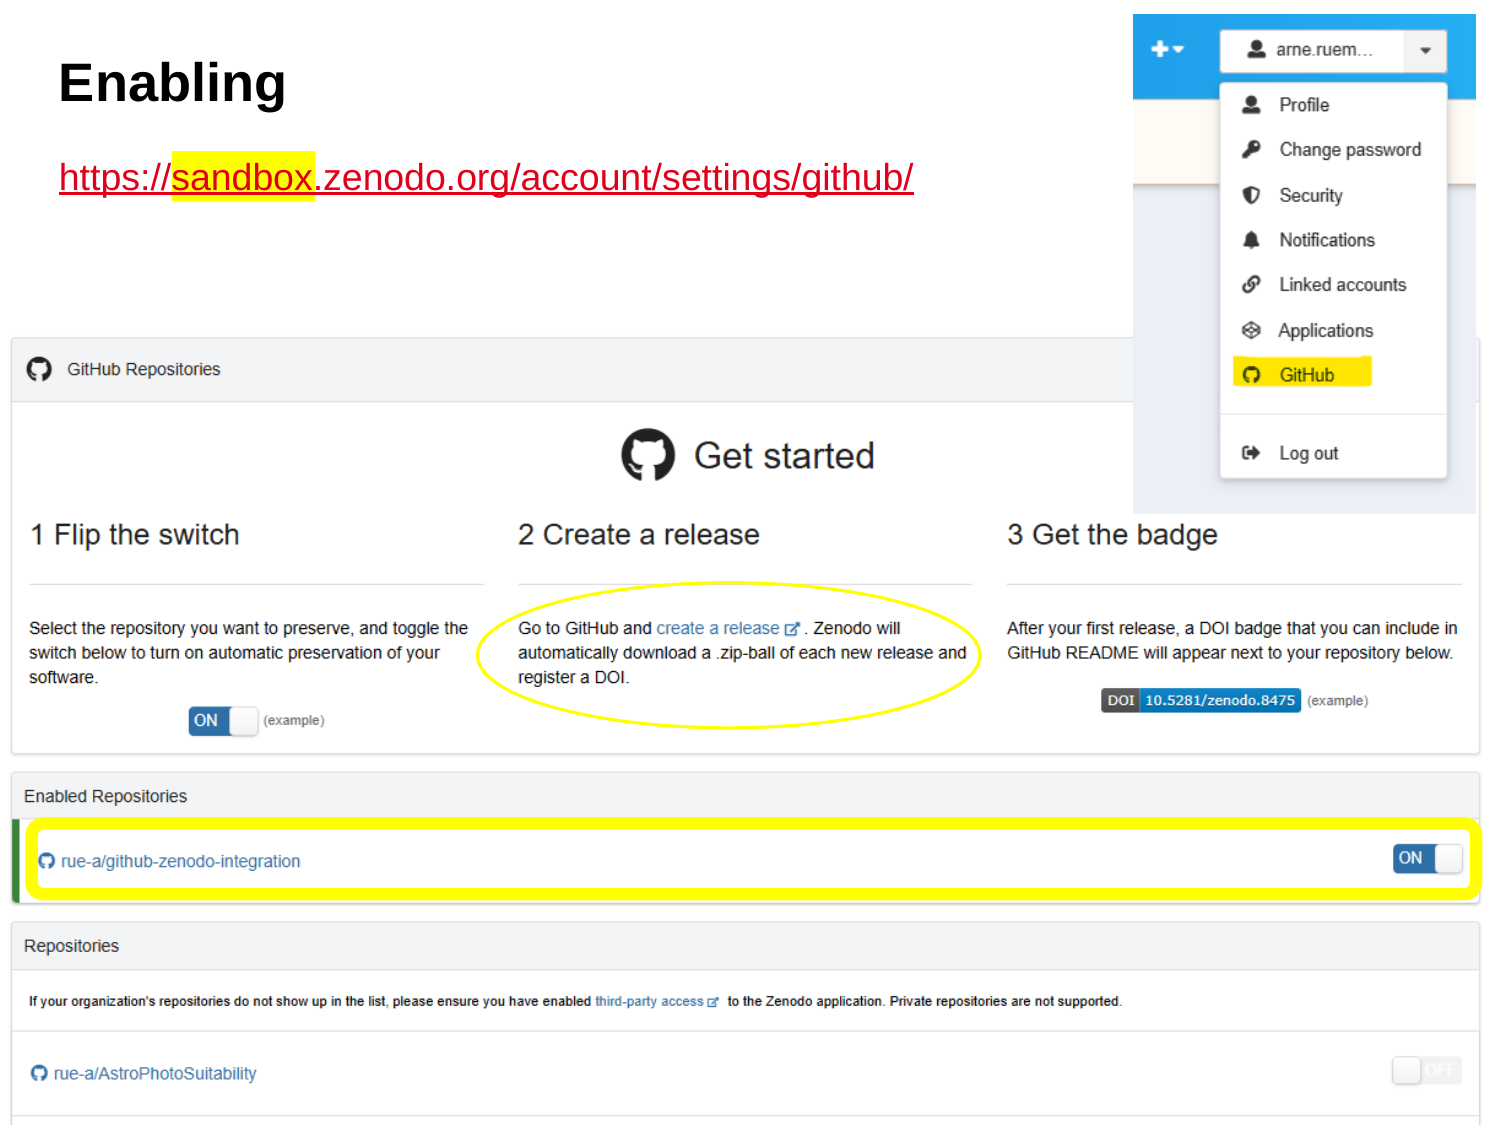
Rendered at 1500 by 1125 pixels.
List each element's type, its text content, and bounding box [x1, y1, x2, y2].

picture [0, 14, 1500, 1125]
list https://sandbox.zenodo.org/account/settings/github/ [59, 152, 1133, 266]
title Enabling [58, 47, 392, 119]
